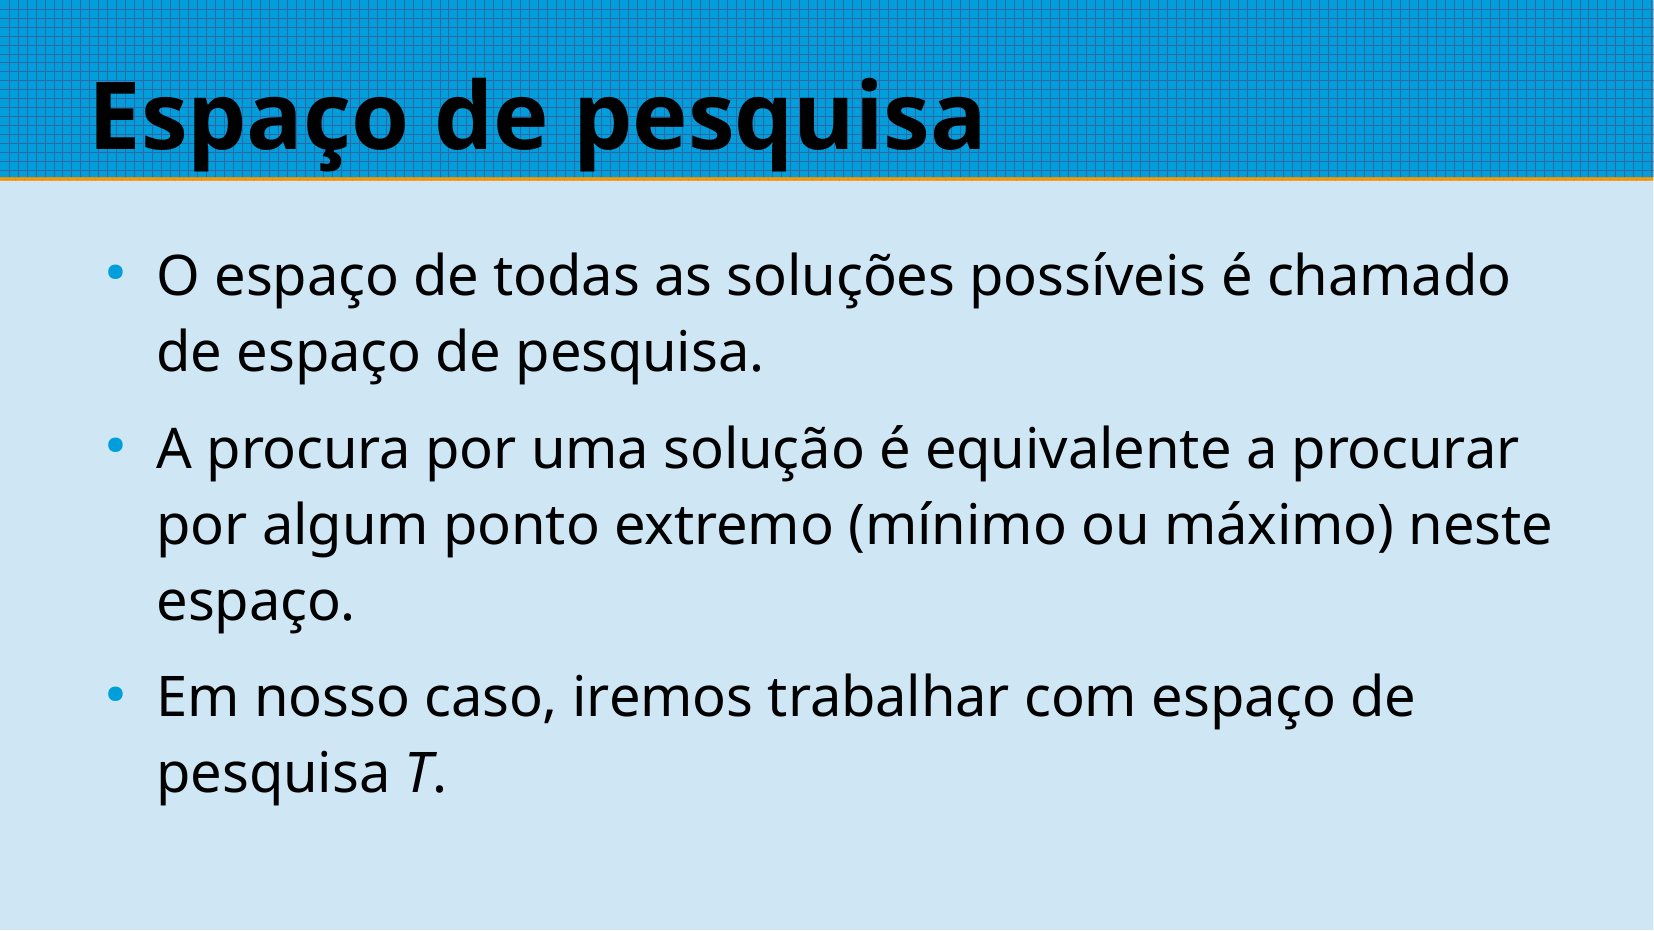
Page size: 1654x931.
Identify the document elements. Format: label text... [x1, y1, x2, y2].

title Espaço de pesquisa [88, 14, 1565, 178]
list O espaço de todas as soluções possíveis é chamado de espaço de pesquisa. A procura por uma solução é equivalente a procurar por algum ponto extremo (mínimo ou máximo) neste espaço. Em nosso caso, iremos trabalhar com espaço de pesquisa T. [88, 236, 1565, 813]
